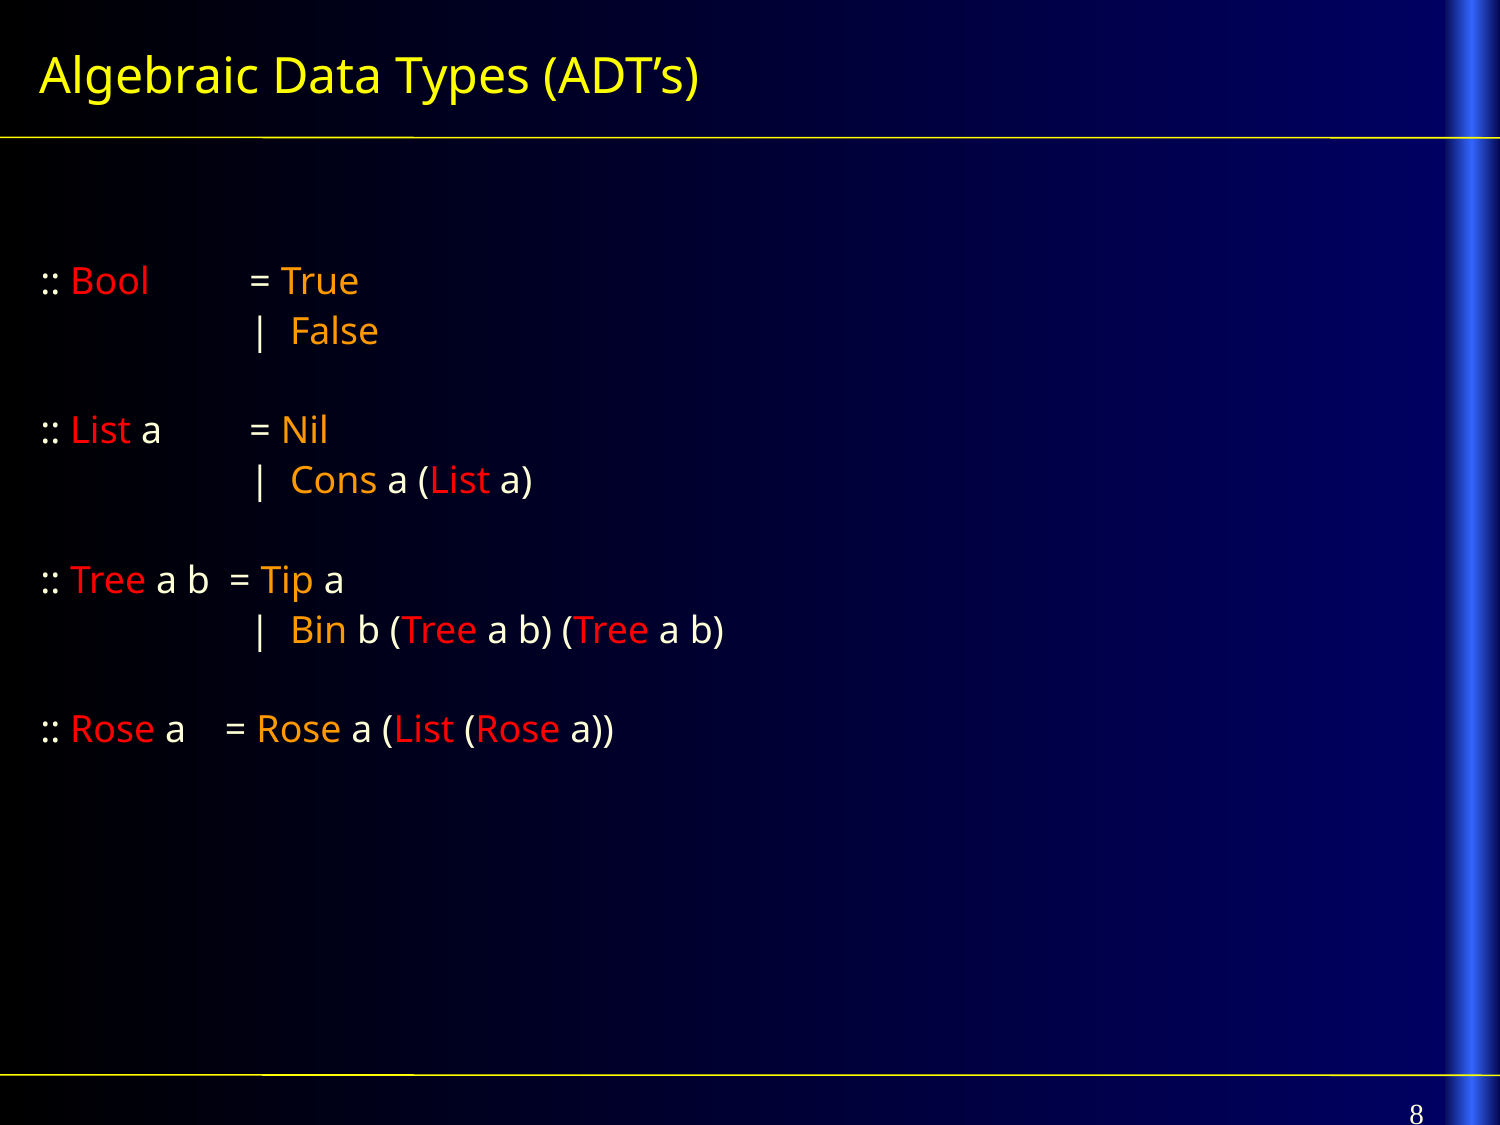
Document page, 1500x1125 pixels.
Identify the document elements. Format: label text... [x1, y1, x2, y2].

text_box Algebraic Data Types (ADT’s) [24, 27, 1301, 128]
text_box :: Bool = True | False :: List a = Nil | Cons a (List a) :: Tree a b = Tip a | Bin b (Tree a b) (Tree a b) :: Rose a = Rose a (List (Rose a)) [24, 200, 1451, 1013]
